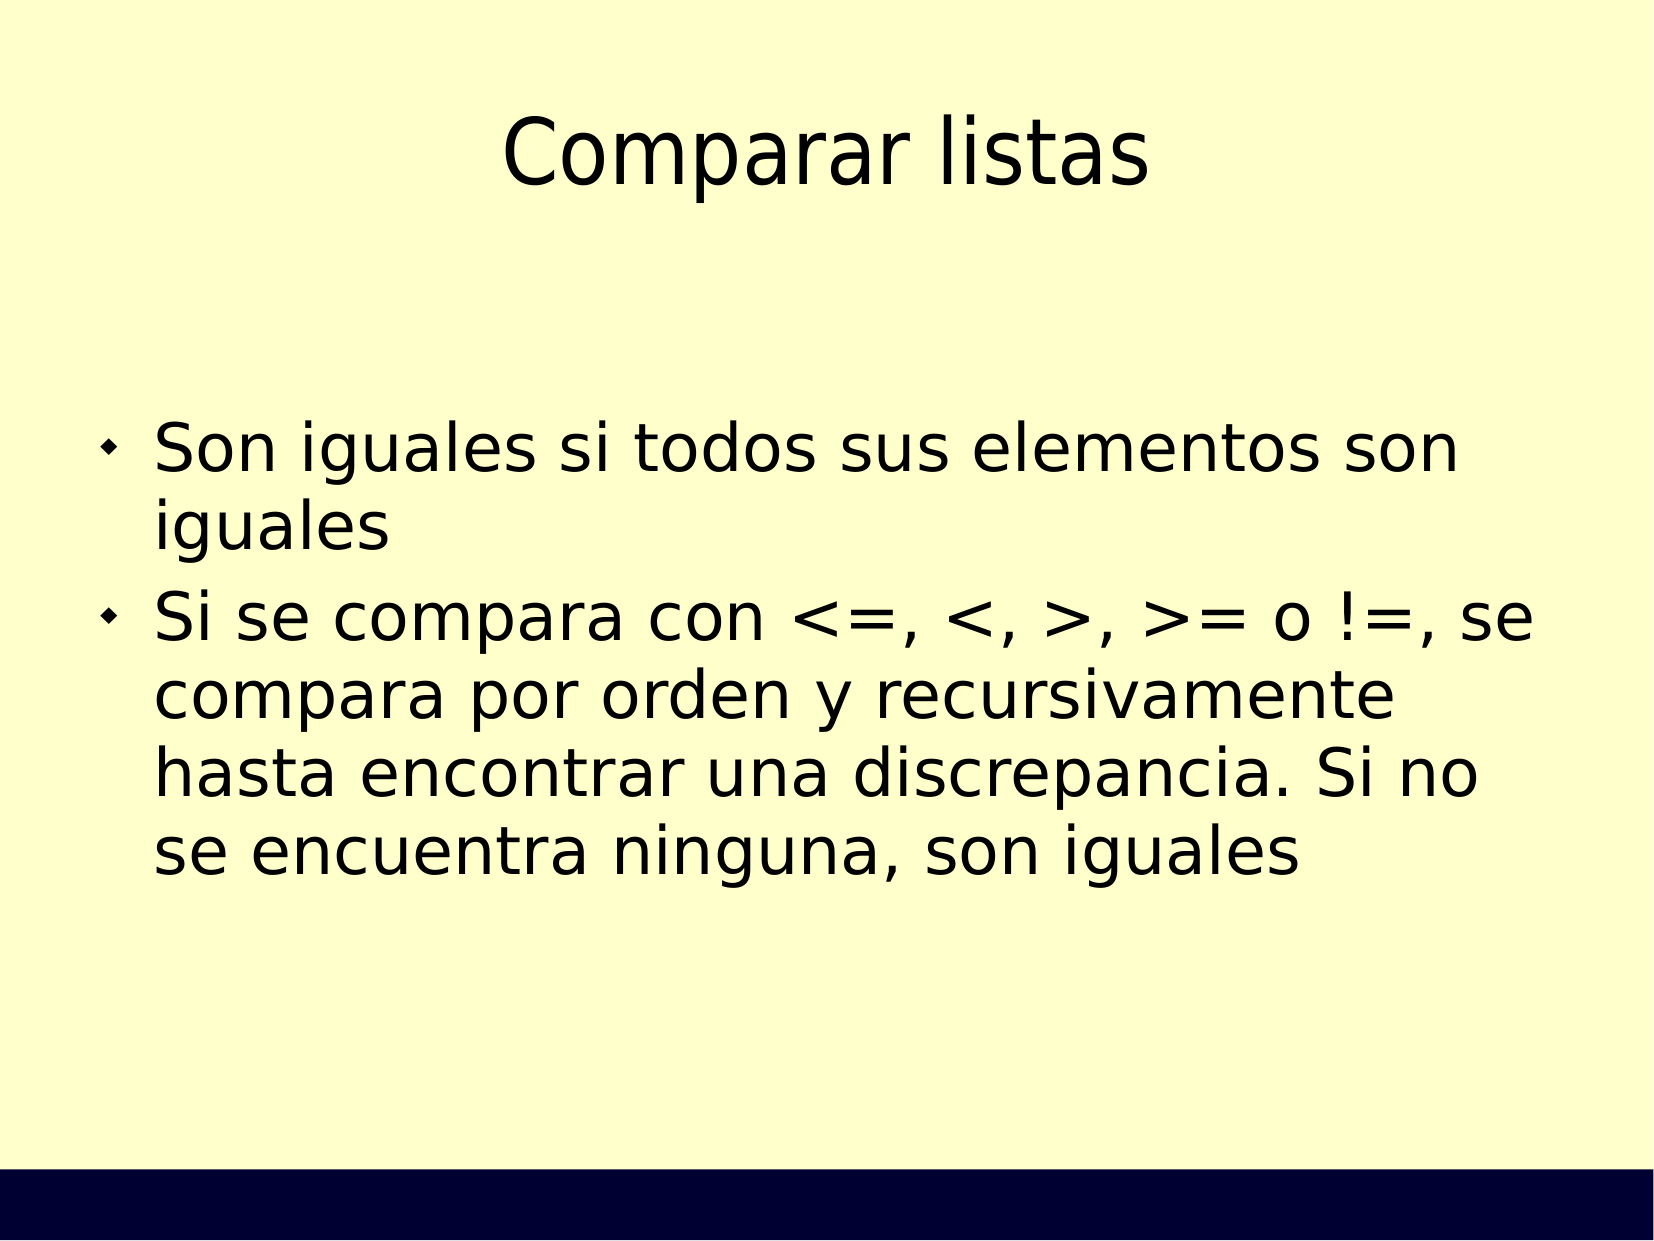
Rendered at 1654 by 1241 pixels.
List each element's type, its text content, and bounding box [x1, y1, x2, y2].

list Son iguales si todos sus elementos son iguales Si se compara con <=, <, >, >= o !=, se compara por orden y recursivamente hasta encontrar una discrepancia. Si no se encuentra ninguna, son iguales [82, 290, 1538, 1010]
title Comparar listas [82, 49, 1571, 257]
